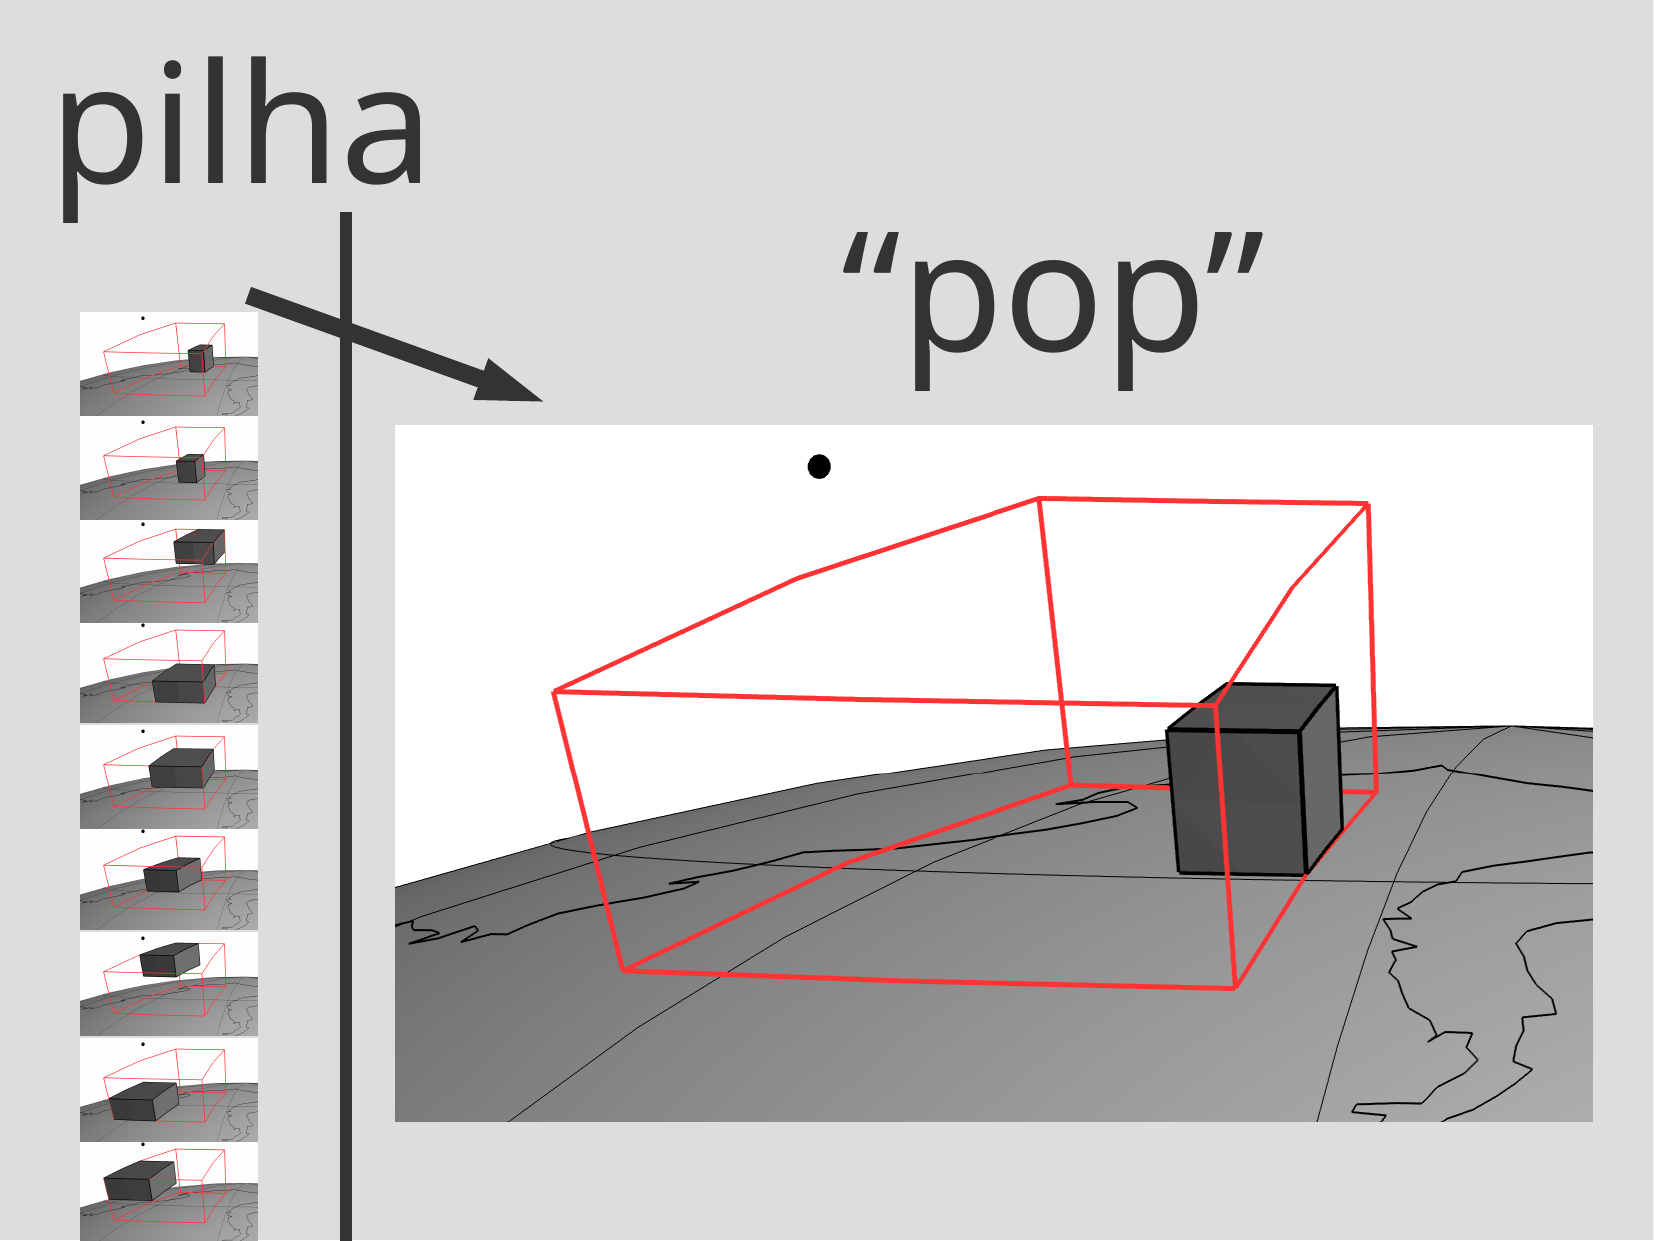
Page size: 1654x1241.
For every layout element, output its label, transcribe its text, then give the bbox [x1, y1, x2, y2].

picture [80, 725, 258, 930]
text_box pilha [34, 0, 323, 207]
text_box “pop” [826, 165, 1138, 374]
picture [80, 312, 258, 723]
picture [395, 425, 1593, 1122]
picture [80, 932, 258, 1036]
picture [80, 1038, 258, 1241]
